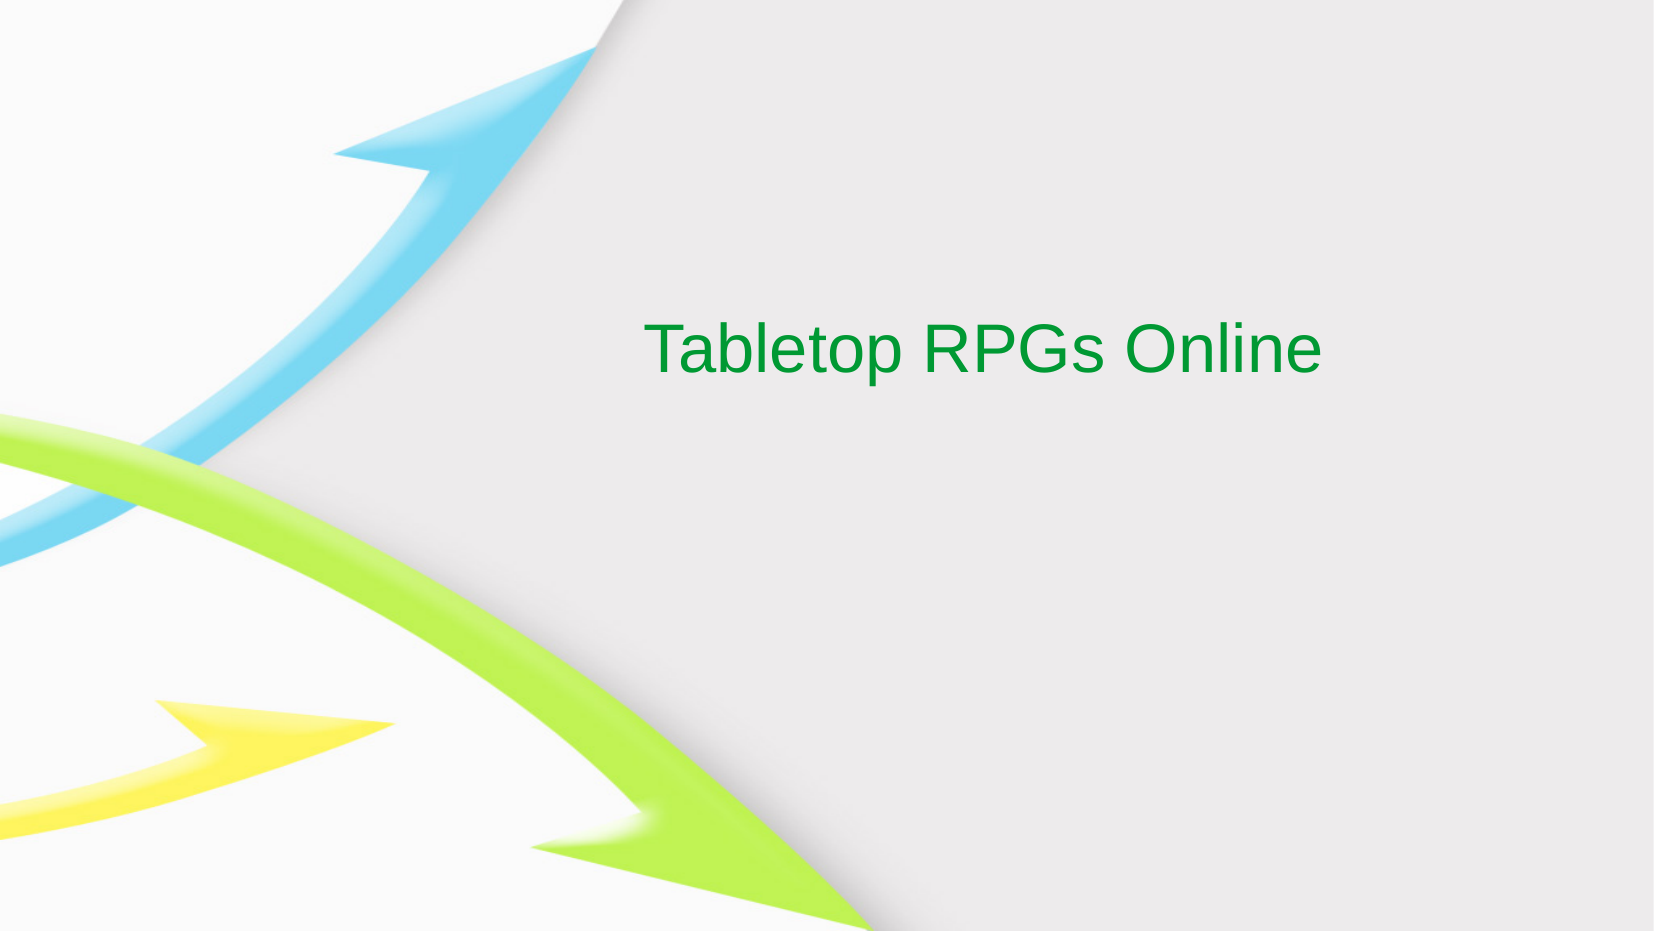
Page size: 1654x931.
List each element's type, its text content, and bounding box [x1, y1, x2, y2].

picture [0, 0, 1654, 931]
title Tabletop RPGs Online [430, 248, 1538, 448]
